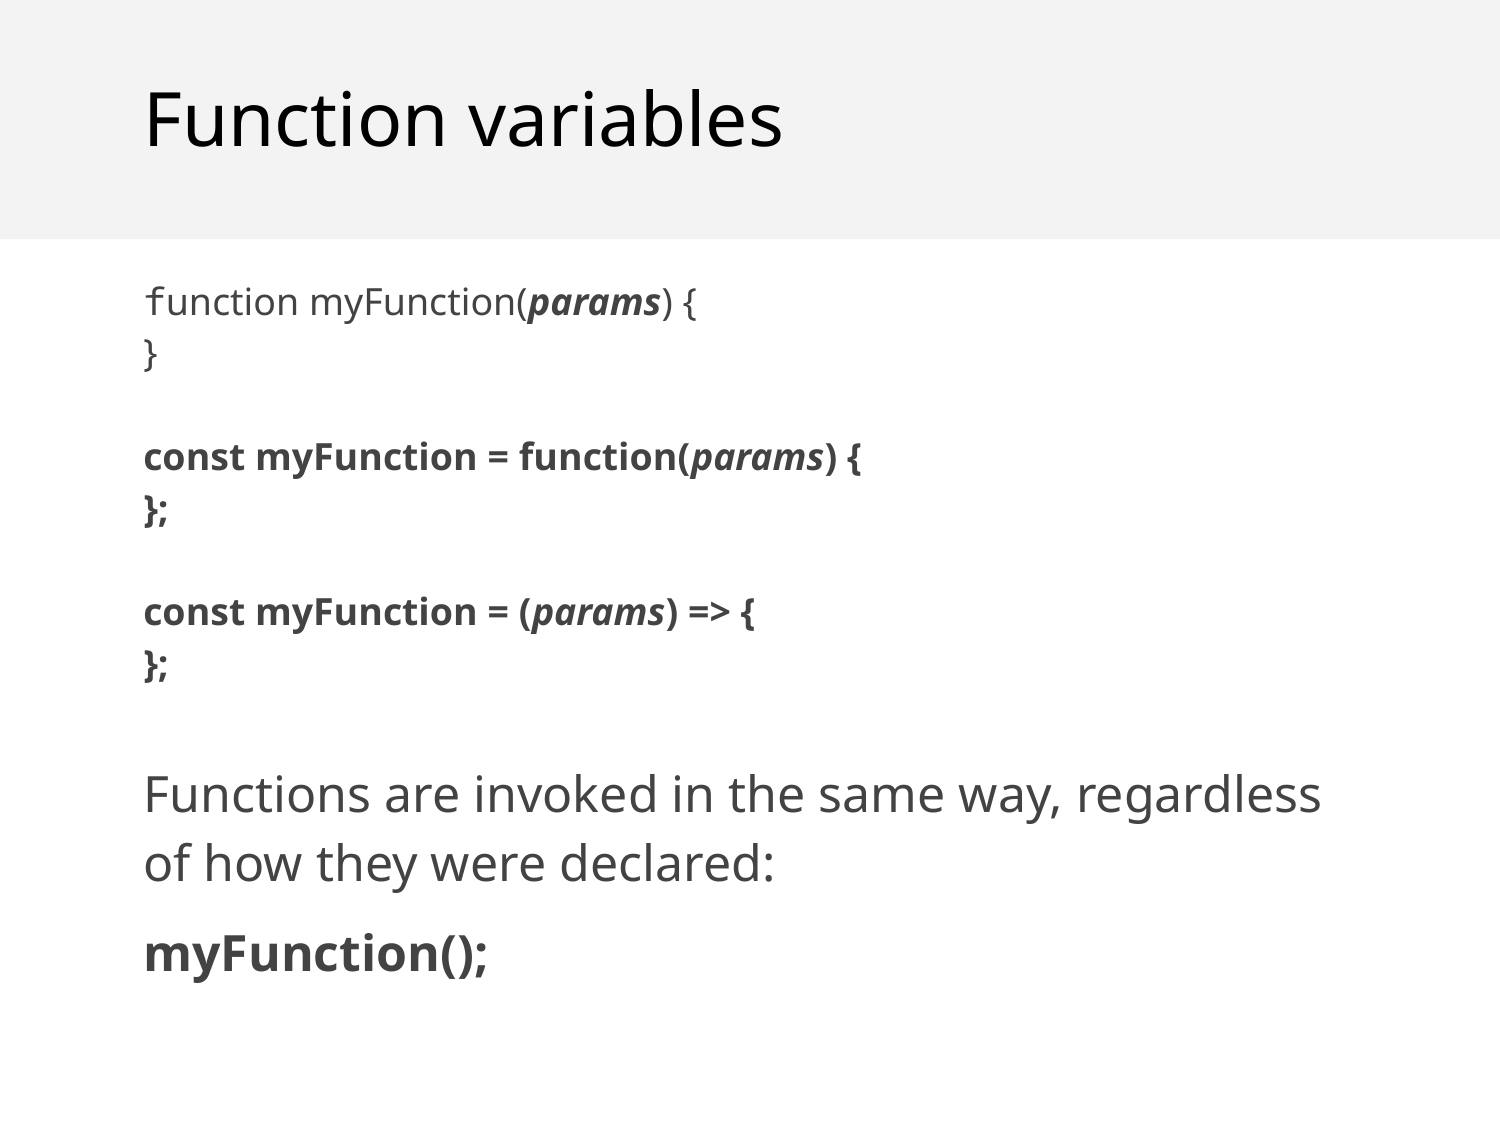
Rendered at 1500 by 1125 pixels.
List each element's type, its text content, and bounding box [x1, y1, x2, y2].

title Function variables [128, 56, 1372, 183]
list function myFunction(params) { } const myFunction = function(params) { }; const myFunction = (params) => { }; Functions are invoked in the same way, regardless of how they were declared: myFunction(); [128, 255, 1372, 1004]
